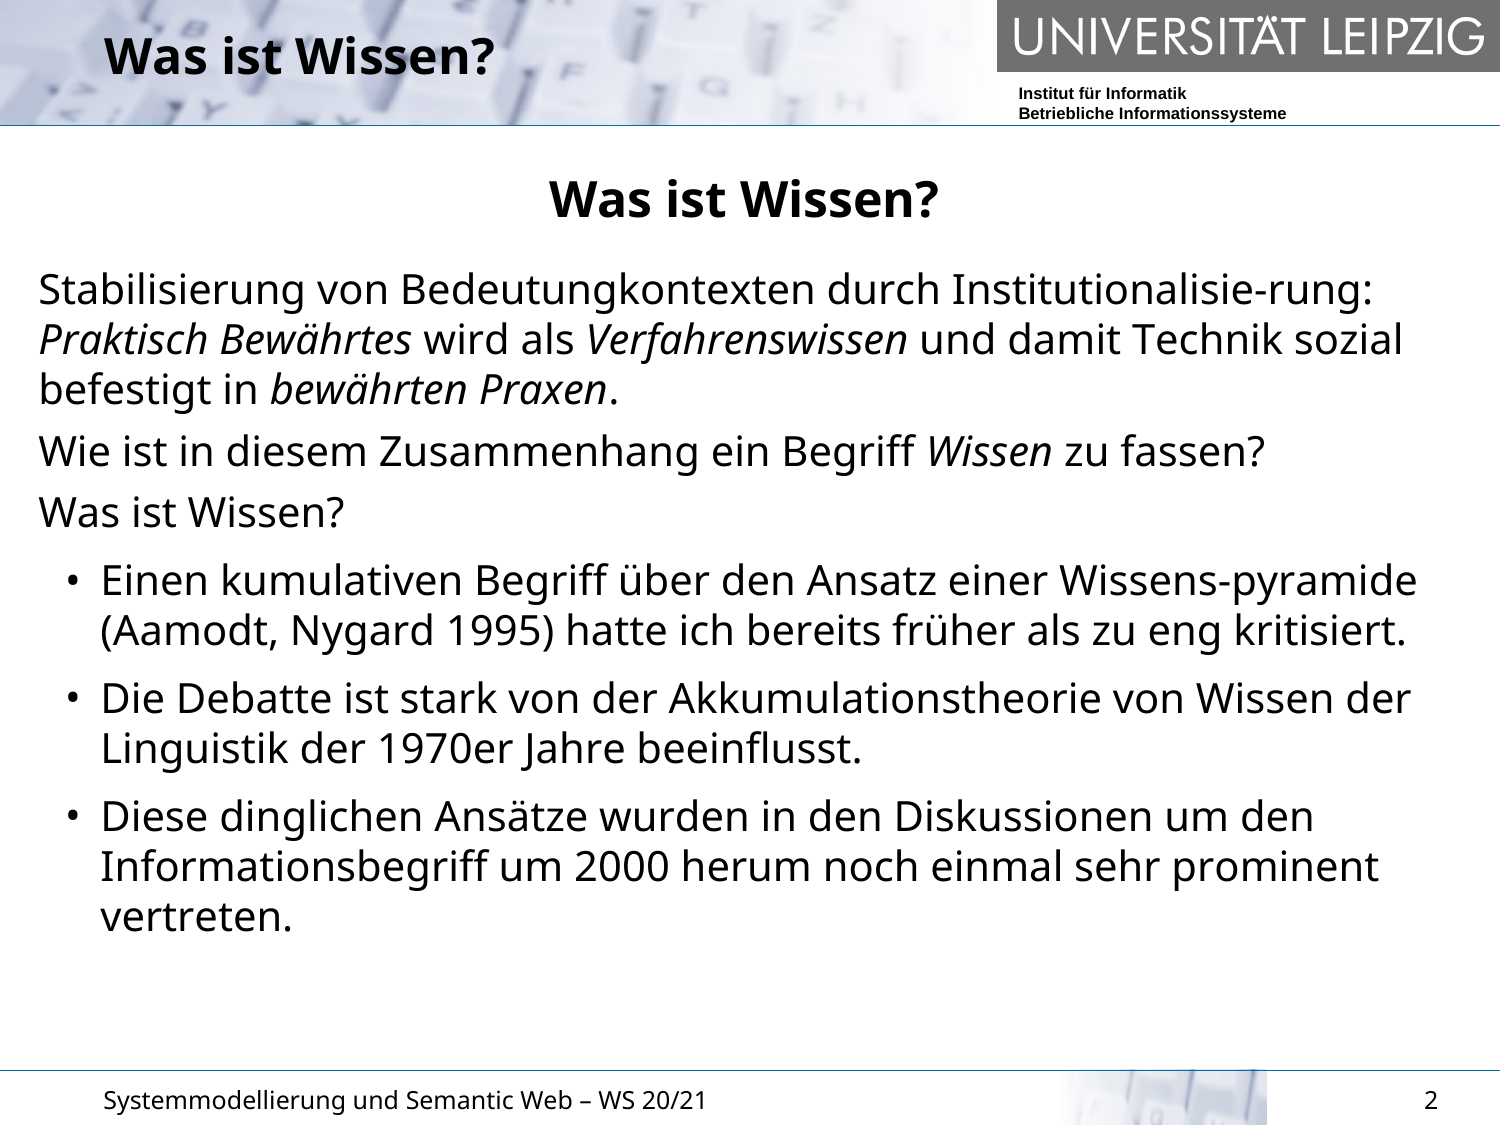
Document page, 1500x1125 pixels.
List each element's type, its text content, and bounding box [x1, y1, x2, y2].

picture [0, 0, 1500, 125]
text_box Was ist Wissen? Stabilisierung von Bedeutungkontexten durch Institutionalisie-rung: Praktisch Bewährtes wird als Verfahrenswissen und damit Technik sozial befestigt in bewährten Praxen. Wie ist in diesem Zusammenhang ein Begriff Wissen zu fassen? Was ist Wissen? Einen kumulativen Begriff über den Ansatz einer Wissens-pyramide (Aamodt, Nygard 1995) hatte ich bereits früher als zu eng kritisiert. Die Debatte ist stark von der Akkumulationstheorie von Wissen der Linguistik der 1970er Jahre beeinflusst. Diese dinglichen Ansätze wurden in den Diskussionen um den Informationsbegriff um 2000 herum noch einmal sehr prominent vertreten. [23, 159, 1465, 948]
picture [1057, 1071, 1267, 1125]
text_box Was ist Wissen? [90, 16, 510, 93]
